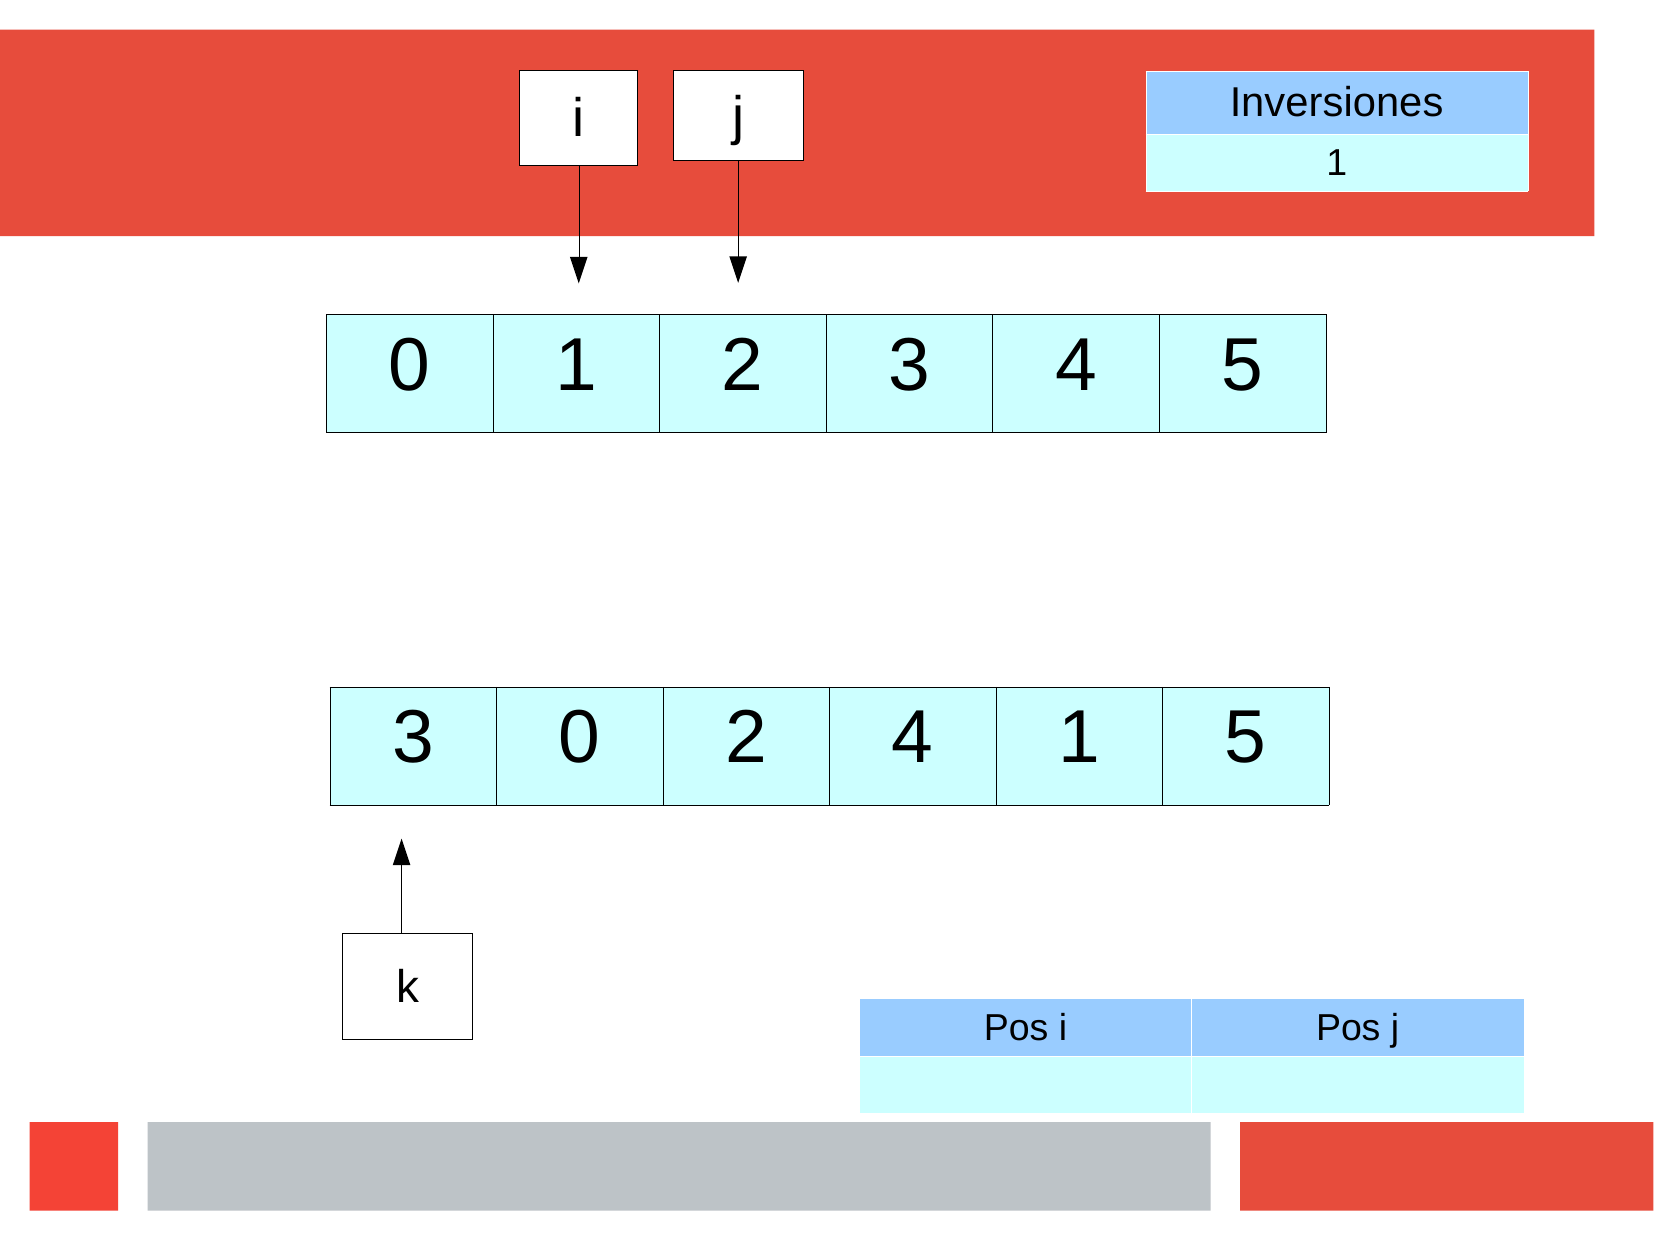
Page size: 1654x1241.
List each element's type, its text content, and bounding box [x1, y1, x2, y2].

table_cell [860, 1057, 1191, 1113]
text_box j [673, 70, 804, 161]
table_header 2 [660, 315, 826, 432]
table_header 3 [827, 315, 992, 432]
table_header 0 [497, 688, 663, 805]
table_header Pos i [860, 999, 1191, 1056]
table_cell [1192, 1057, 1524, 1113]
table_cell 1 [1147, 135, 1528, 191]
table_header Inversiones [1147, 72, 1528, 134]
table_header 0 [327, 315, 493, 432]
table_header 5 [1160, 315, 1326, 432]
table_header 2 [664, 688, 829, 805]
table_header Pos j [1192, 999, 1524, 1056]
table_header 3 [331, 688, 496, 805]
text_box k [342, 933, 473, 1040]
table_header 5 [1163, 688, 1329, 805]
table_header 4 [830, 688, 996, 805]
table_header 1 [997, 688, 1162, 805]
table_header 4 [993, 315, 1159, 432]
text_box i [519, 70, 638, 166]
table_header 1 [494, 315, 659, 432]
